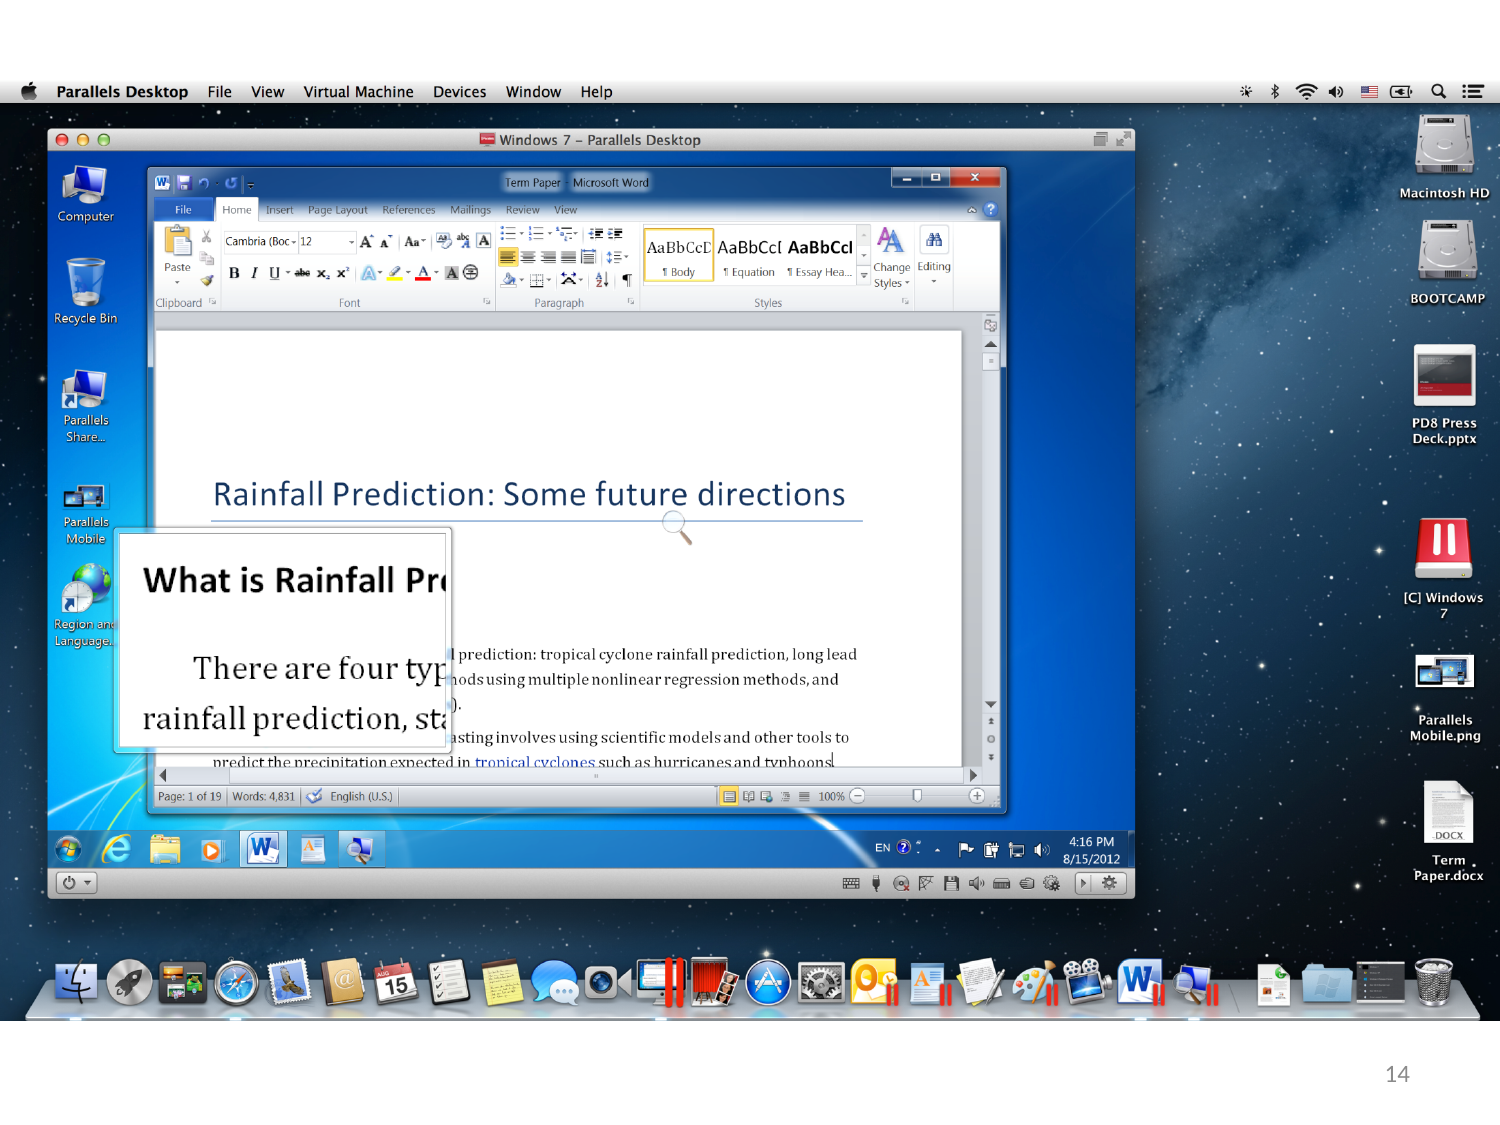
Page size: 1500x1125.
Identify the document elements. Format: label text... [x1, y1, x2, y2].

picture [0, 80, 1500, 1021]
slide_number <number> [1074, 1042, 1425, 1103]
